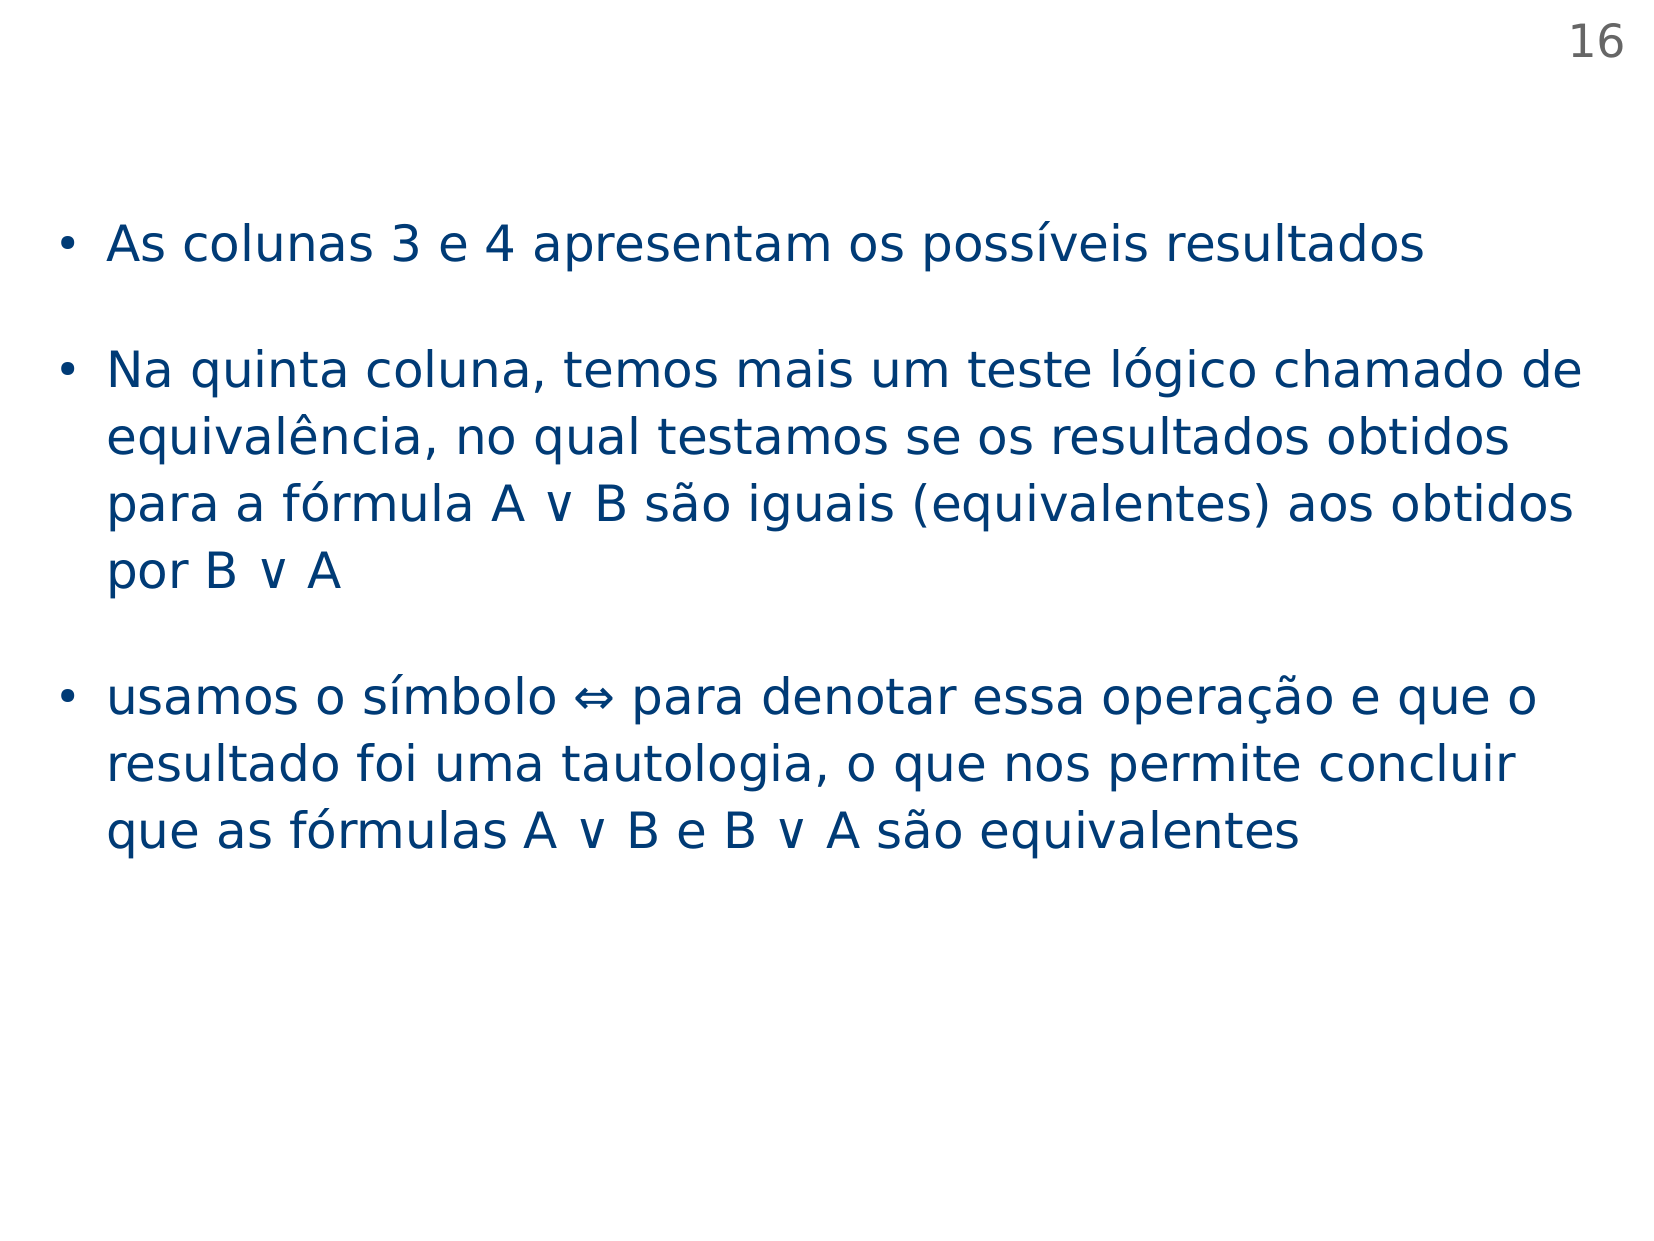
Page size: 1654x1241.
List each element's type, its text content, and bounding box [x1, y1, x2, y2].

list As colunas 3 e 4 apresentam os possíveis resultados Na quinta coluna, temos mais um teste lógico chamado de equivalência, no qual testamos se os resultados obtidos para a fórmula A ∨ B são iguais (equivalentes) aos obtidos por B ∨ A usamos o símbolo ⇔ para denotar essa operação e que o resultado foi uma tautologia, o que nos permite concluir que as fórmulas A ∨ B e B ∨ A são equivalentes [59, 206, 1625, 1211]
